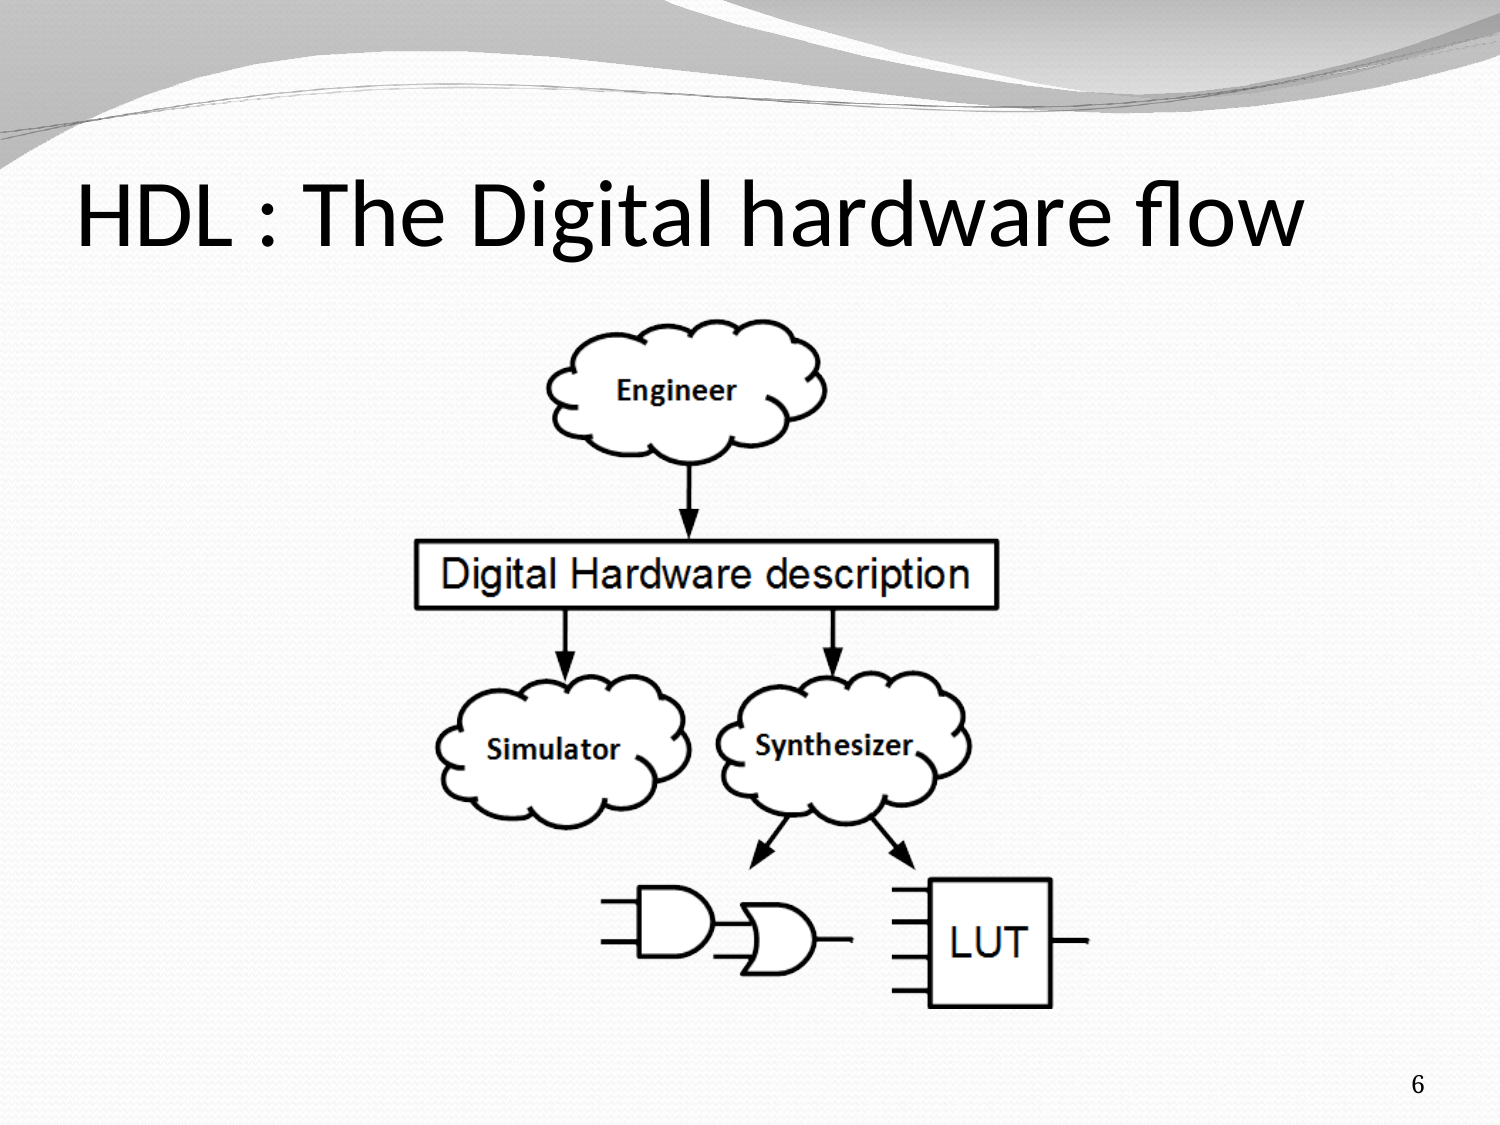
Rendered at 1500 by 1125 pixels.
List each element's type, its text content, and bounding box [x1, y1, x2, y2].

title HDL : The Digital hardware flow [75, 78, 1426, 266]
text_box <numéro> [1299, 1042, 1426, 1103]
picture [0, 0, 1500, 1125]
